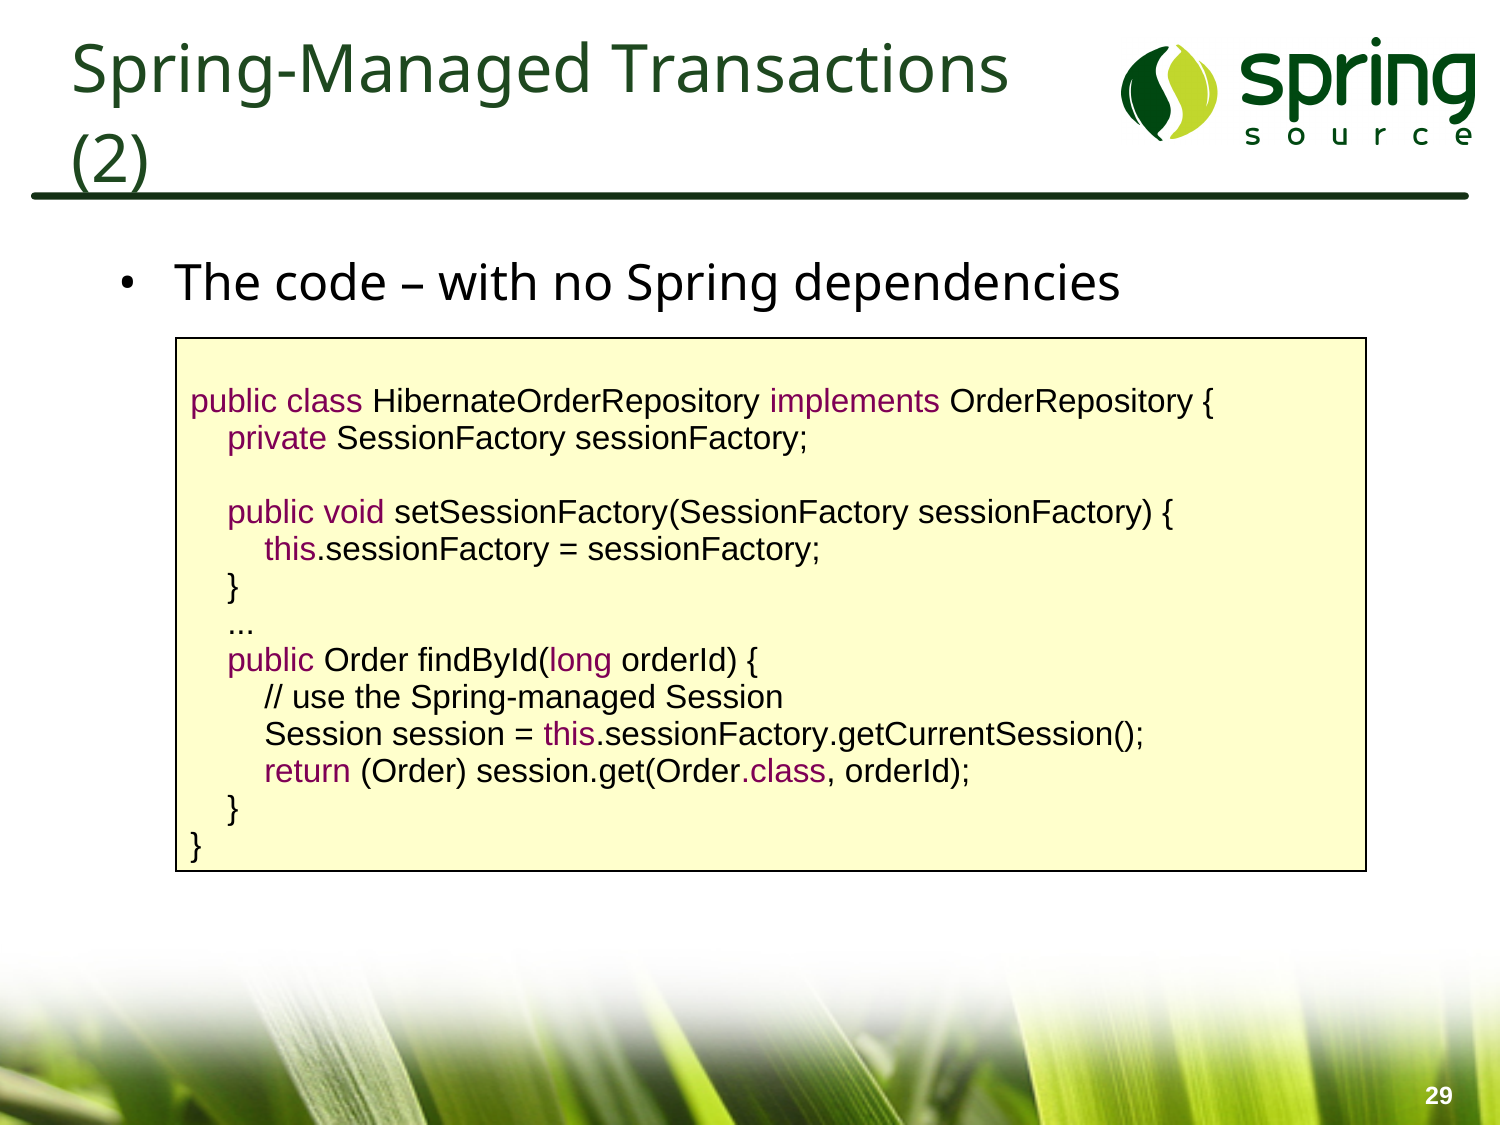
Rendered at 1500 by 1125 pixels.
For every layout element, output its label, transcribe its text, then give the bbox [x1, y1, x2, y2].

text_box public class HibernateOrderRepository implements OrderRepository { private SessionFactory sessionFactory; public void setSessionFactory(SessionFactory sessionFactory) { this.sessionFactory = sessionFactory; } ... public Order findById(long orderId) { // use the Spring-managed Session Session session = this.sessionFactory.getCurrentSession(); return (Order) session.get(Order.class, orderId); } } [175, 337, 1366, 872]
title Spring-Managed Transactions (2) [56, 13, 1089, 191]
picture [1121, 37, 1475, 145]
picture [0, 944, 1500, 1125]
list The code – with no Spring dependencies [103, 239, 1394, 903]
